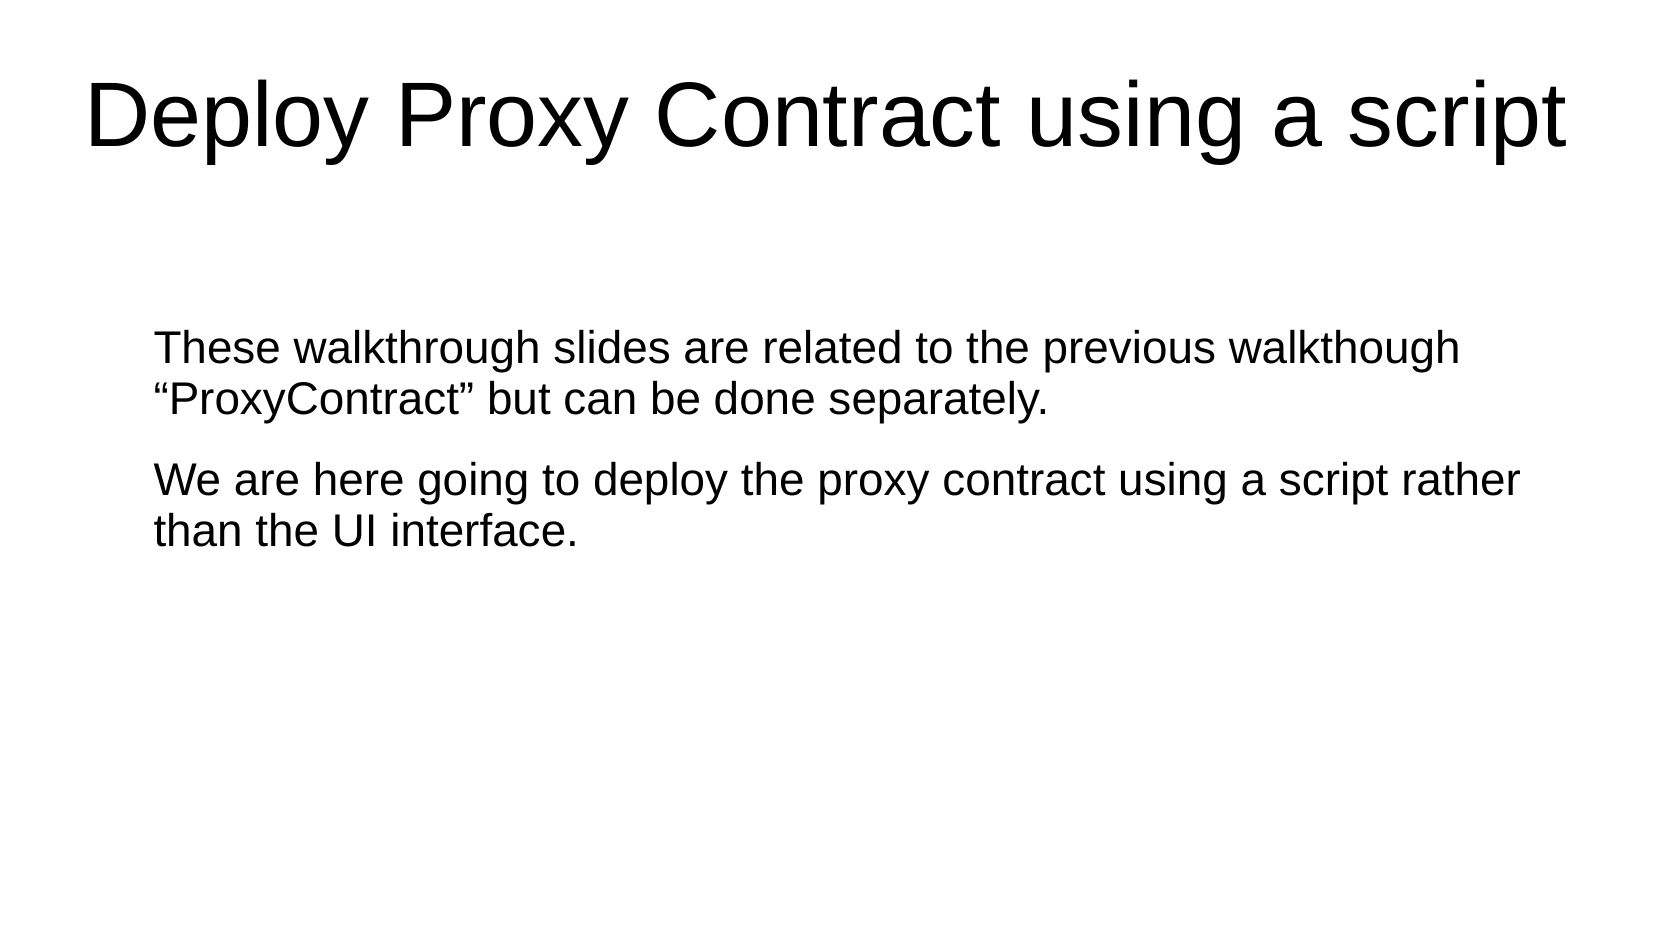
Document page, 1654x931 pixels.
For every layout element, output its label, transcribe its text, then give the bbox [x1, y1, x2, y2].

title Deploy Proxy Contract using a script [82, 37, 1571, 193]
list These walkthrough slides are related to the previous walkthough “ProxyContract” but can be done separately. We are here going to deploy the proxy contract using a script rather than the UI interface. [82, 217, 1571, 758]
